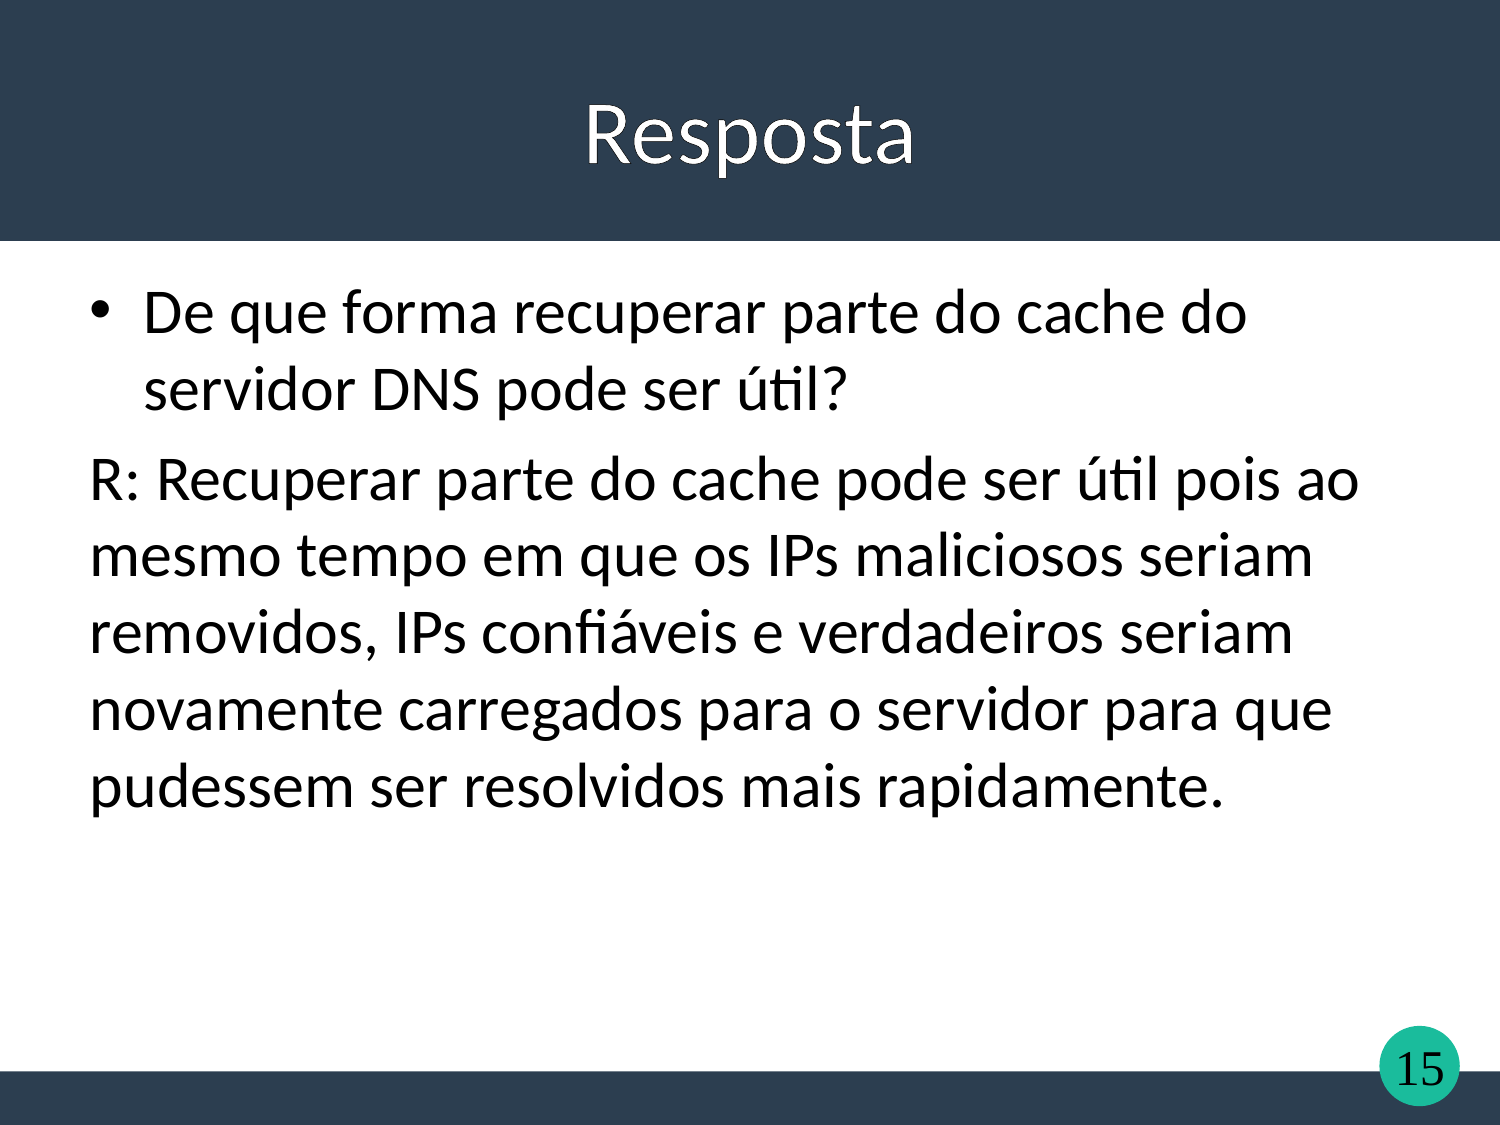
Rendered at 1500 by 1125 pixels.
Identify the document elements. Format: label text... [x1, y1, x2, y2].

text_box Resposta [75, 33, 1425, 221]
text_box <número> [1380, 1027, 1500, 1103]
text_box De que forma recuperar parte do cache do servidor DNS pode ser útil? R: Recuperar parte do cache pode ser útil pois ao mesmo tempo em que os IPs maliciosos seriam removidos, IPs confiáveis e verdadeiros seriam novamente carregados para o servidor para que pudessem ser resolvidos mais rapidamente. [75, 262, 1425, 1005]
